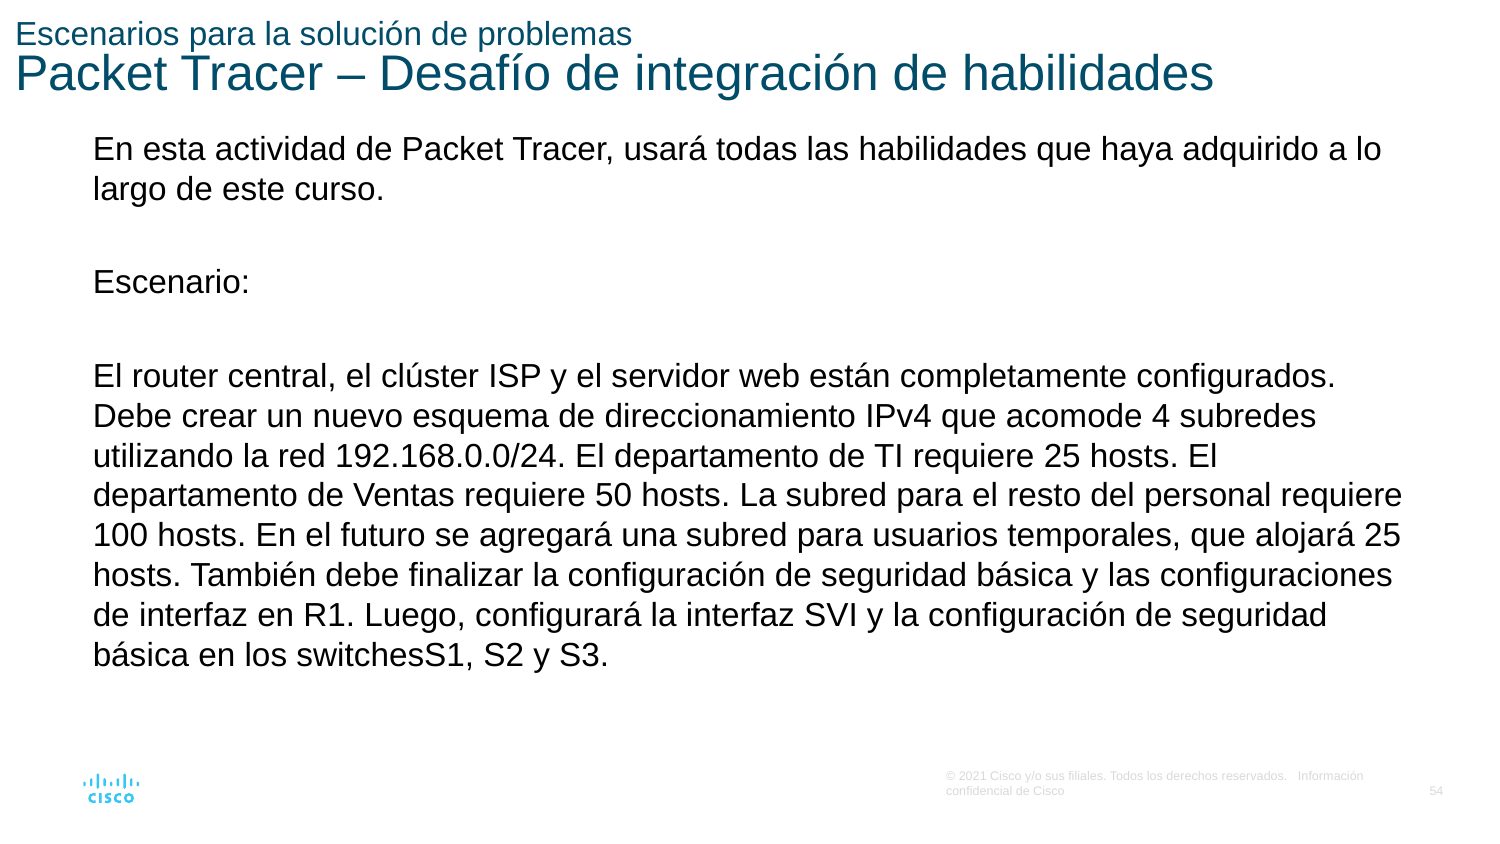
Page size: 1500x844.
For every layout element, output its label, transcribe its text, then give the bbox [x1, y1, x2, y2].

title Escenarios para la solución de problemas Packet Tracer – Desafío de integración de habilidades [0, 0, 1369, 121]
list En esta actividad de Packet Tracer, usará todas las habilidades que haya adquirido a lo largo de este curso. Escenario: El router central, el clúster ISP y el servidor web están completamente configurados. Debe crear un nuevo esquema de direccionamiento IPv4 que acomode 4 subredes utilizando la red 192.168.0.0/24. El departamento de TI requiere 25 hosts. El departamento de Ventas requiere 50 hosts. La subred para el resto del personal requiere 100 hosts. En el futuro se agregará una subred para usuarios temporales, que alojará 25 hosts. También debe finalizar la configuración de seguridad básica y las configuraciones de interfaz en R1. Luego, configurará la interfaz SVI y la configuración de seguridad básica en los switchesS1, S2 y S3. [77, 120, 1437, 726]
